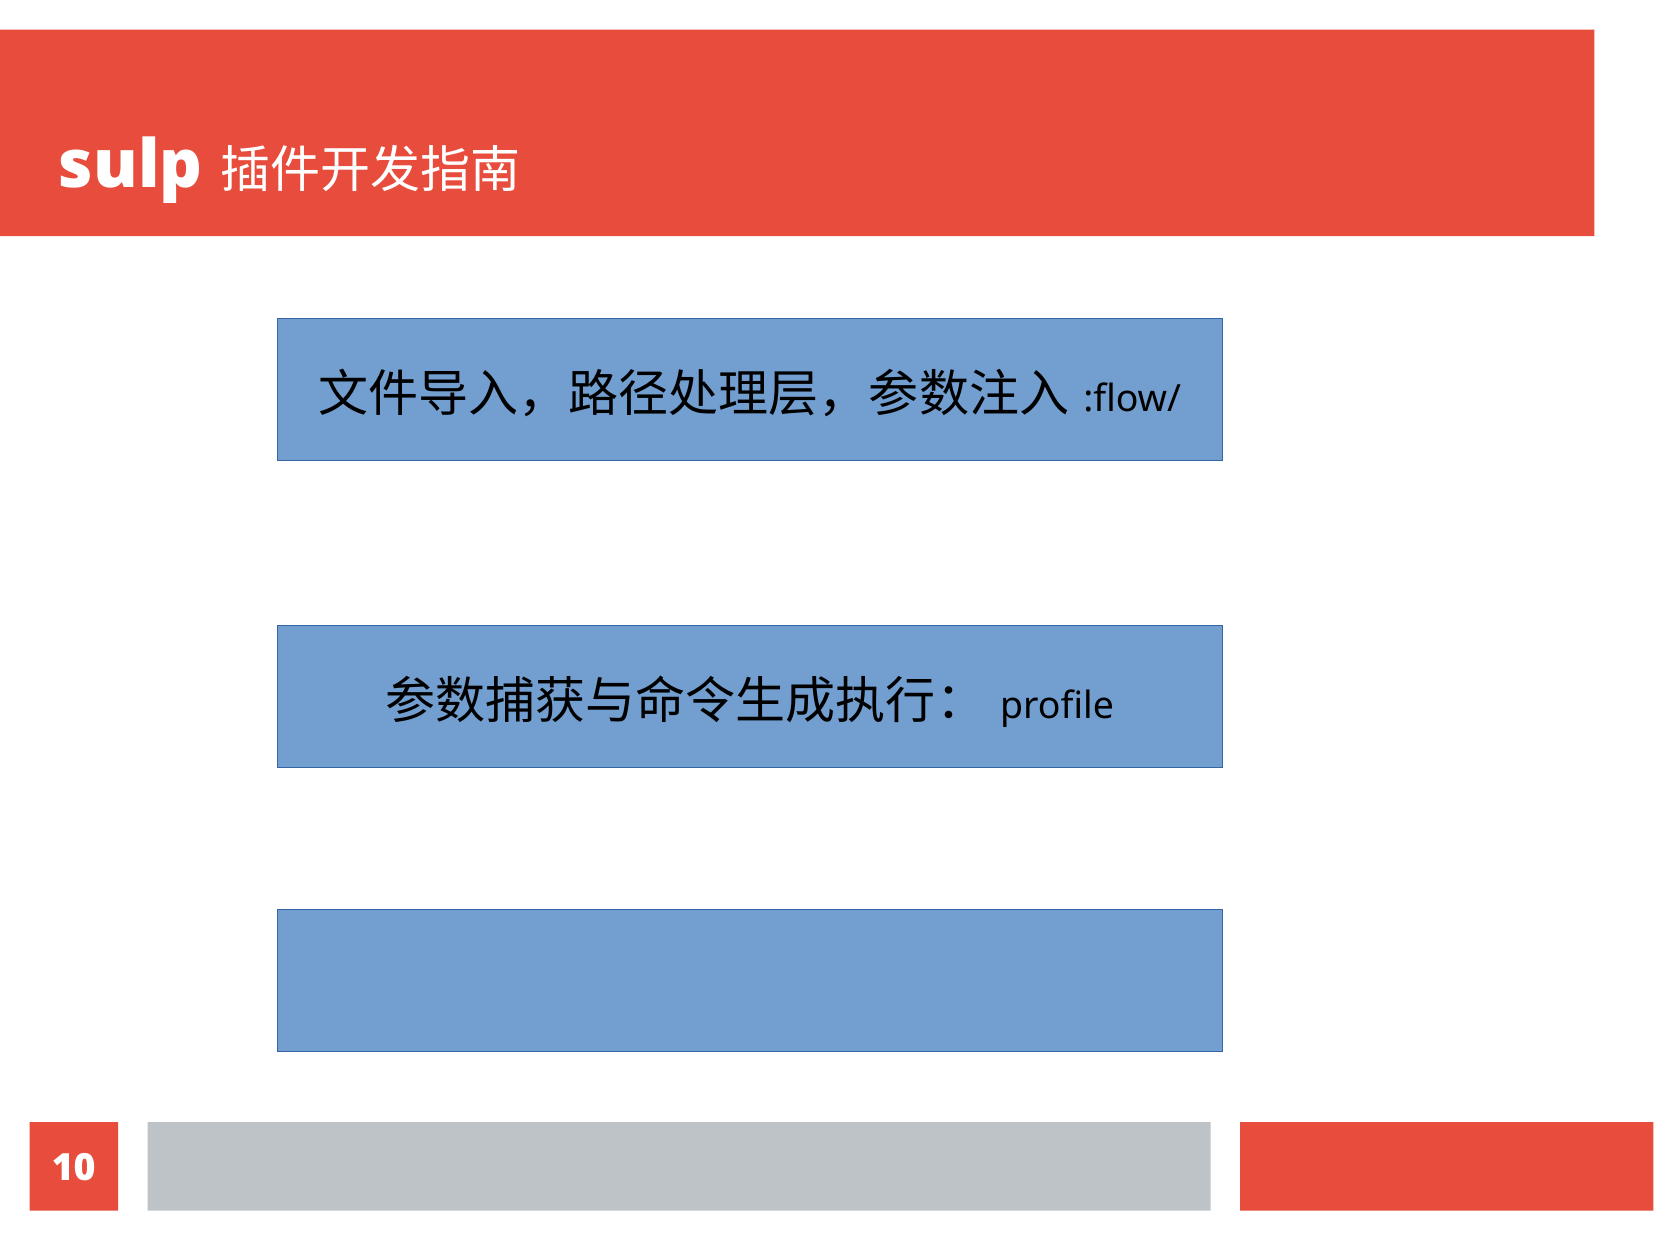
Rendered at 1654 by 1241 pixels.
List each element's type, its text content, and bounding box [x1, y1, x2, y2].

title sulp插件开发指南 [59, 59, 1595, 207]
text_box 文件导入，路径处理层，参数注入:flow/ [277, 318, 1223, 461]
text_box 参数捕获与命令生成执行：profile [277, 625, 1223, 768]
text_box [277, 909, 1223, 1052]
